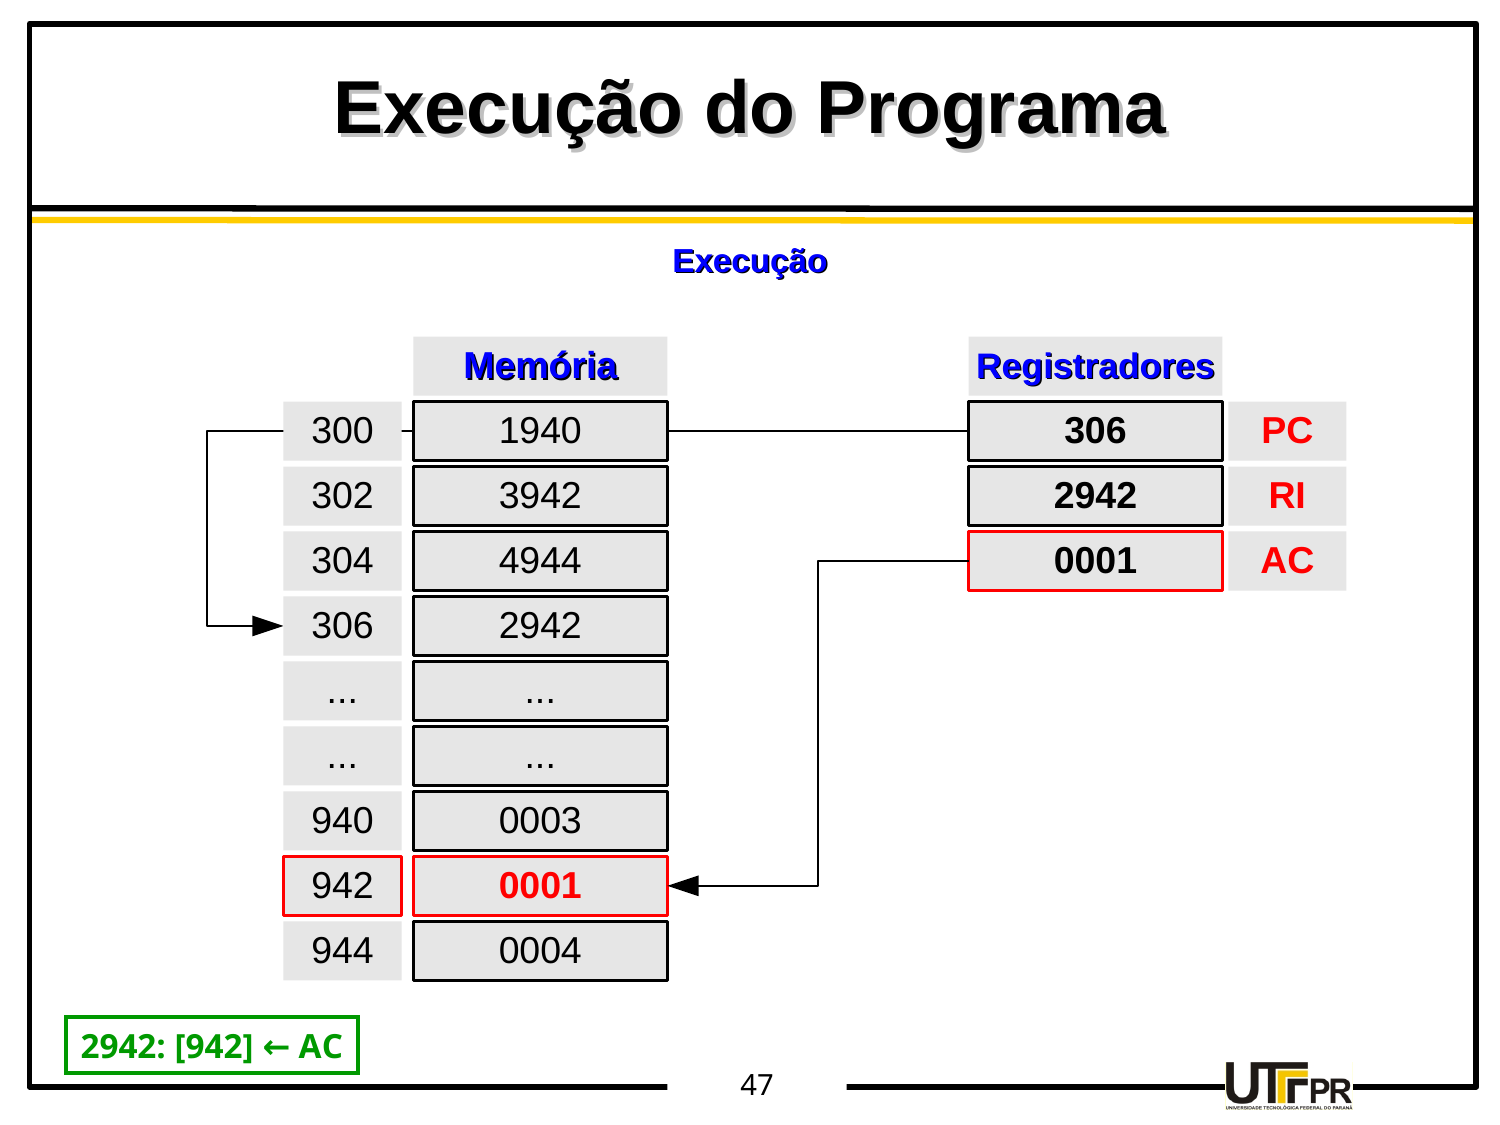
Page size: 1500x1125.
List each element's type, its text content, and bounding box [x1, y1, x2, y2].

text_box 4944 [413, 531, 668, 591]
title Execução do Programa [41, 65, 1459, 159]
text_box 1940 [413, 401, 668, 461]
text_box ... [283, 726, 402, 786]
text_box 0001 [413, 856, 668, 916]
text_box 940 [283, 791, 402, 851]
text_box 306 [283, 596, 402, 656]
text_box ... [283, 661, 402, 721]
text_box 942 [283, 856, 402, 916]
text_box 3942 [413, 466, 668, 526]
text_box 2942: [942] ← AC [65, 1017, 359, 1073]
text_box PC [1228, 401, 1347, 461]
text_box 304 [283, 531, 402, 591]
text_box Execução [657, 231, 843, 287]
text_box 0001 [968, 531, 1223, 591]
picture [1225, 1062, 1353, 1110]
text_box 944 [283, 921, 402, 981]
text_box 0003 [413, 791, 668, 851]
text_box AC [1228, 531, 1347, 591]
text_box Registradores [968, 336, 1223, 396]
text_box 302 [283, 466, 402, 526]
text_box Memória [413, 336, 668, 396]
text_box ... [413, 661, 668, 721]
text_box 0004 [413, 921, 668, 981]
text_box 2942 [413, 596, 668, 656]
text_box ... [413, 726, 668, 786]
text_box 300 [283, 401, 402, 461]
text_box 2942 [968, 466, 1223, 526]
text_box 306 [968, 401, 1223, 461]
text_box RI [1228, 466, 1347, 526]
